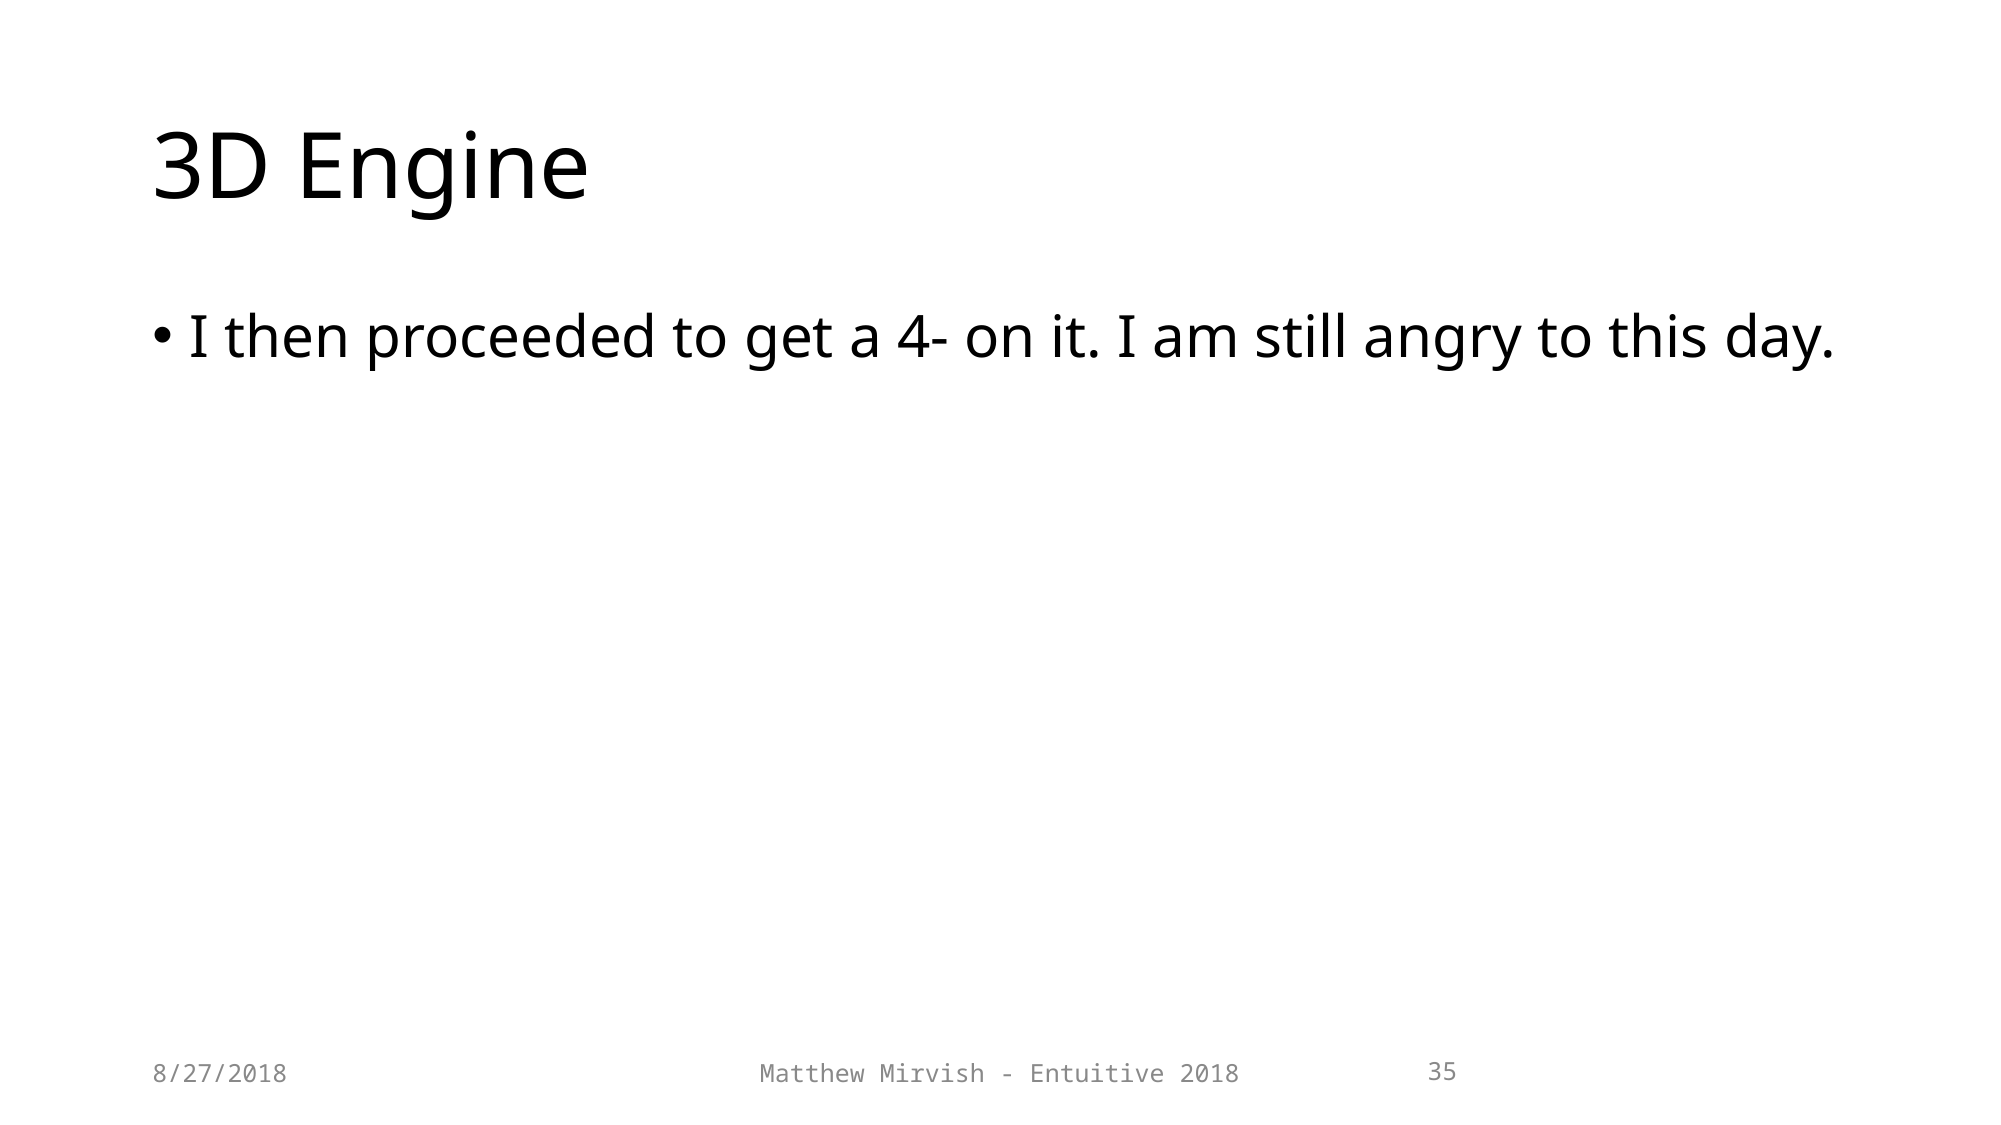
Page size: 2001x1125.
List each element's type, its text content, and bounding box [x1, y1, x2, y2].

list I then proceeded to get a 4- on it. I am still angry to this day. [137, 299, 1863, 1014]
text_box 8/27/2018 [137, 1042, 588, 1103]
text_box Matthew Mirvish - Entuitive 2018 [662, 1042, 1338, 1103]
title 3D Engine [137, 59, 1863, 278]
text_box 35 [1412, 1042, 1863, 1103]
